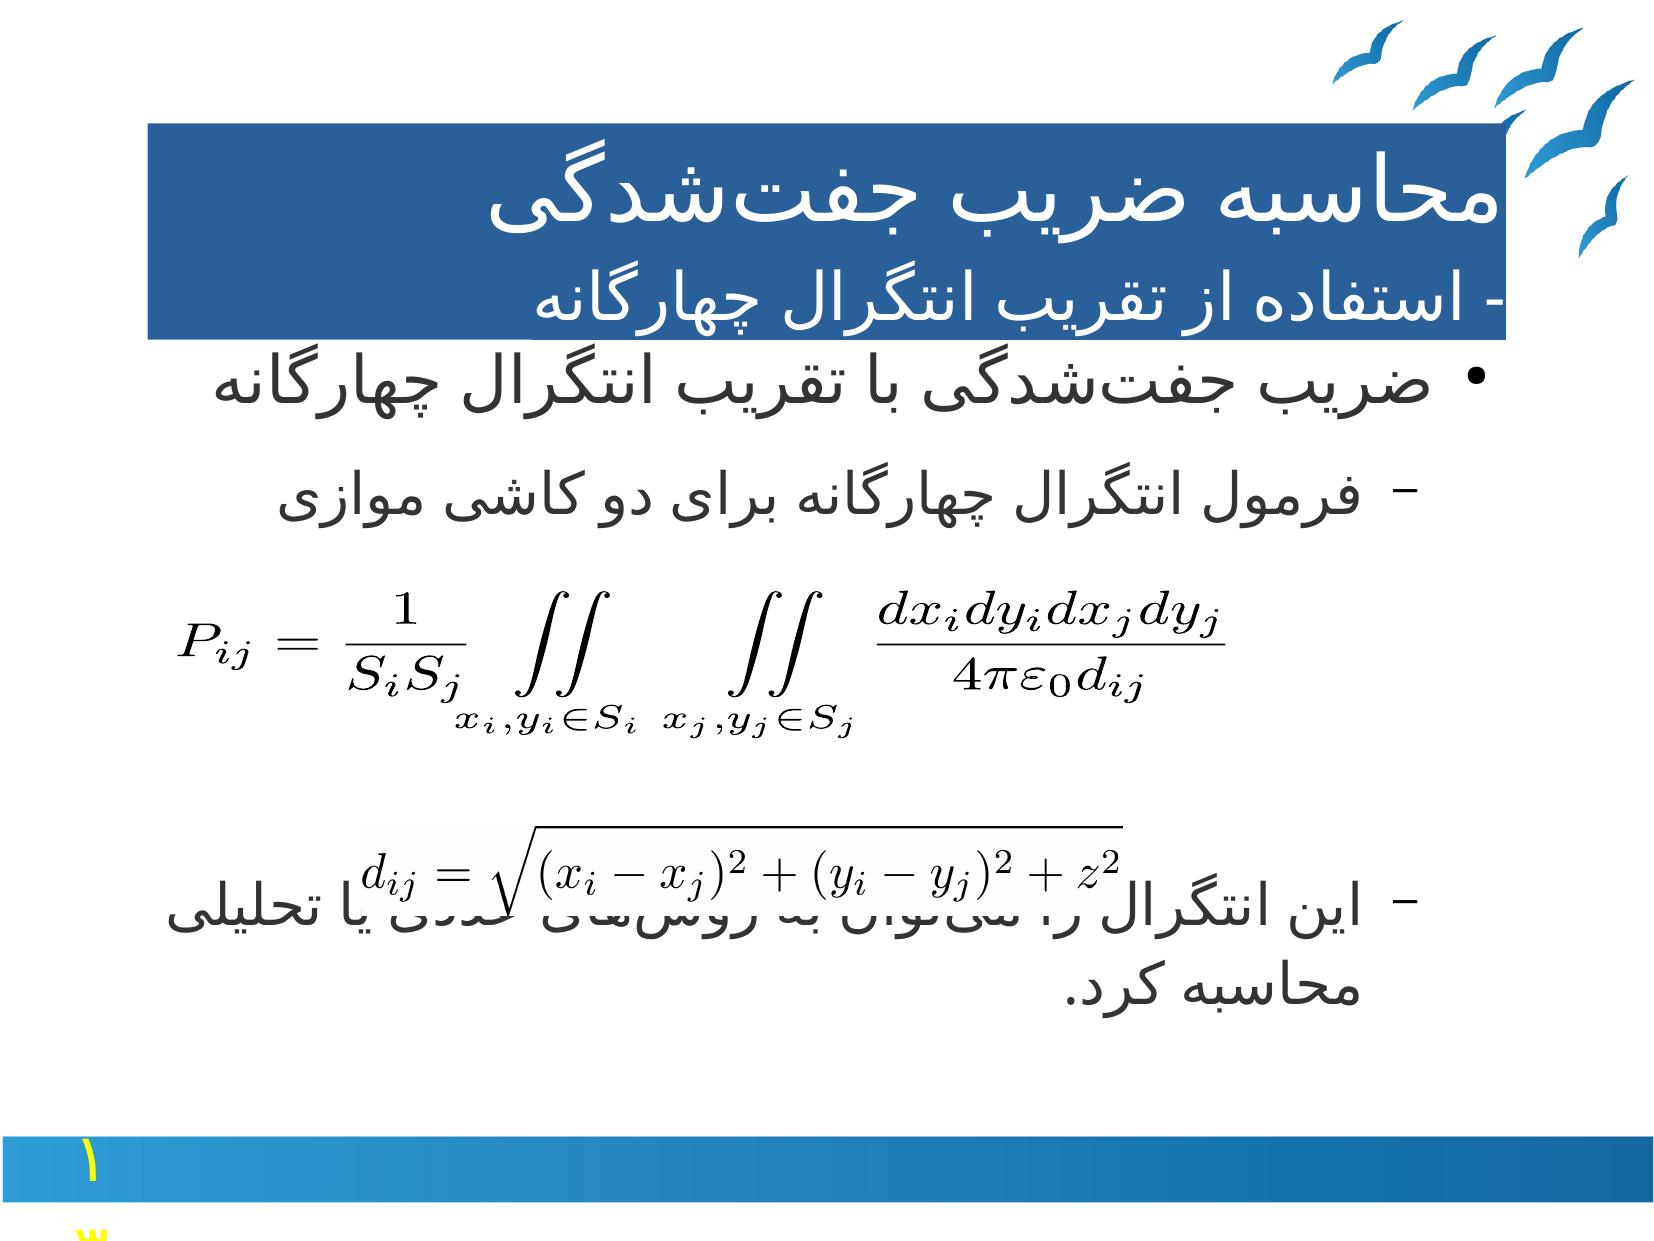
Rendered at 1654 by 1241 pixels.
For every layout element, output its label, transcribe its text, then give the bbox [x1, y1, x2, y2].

text_box ۱۳ [59, 1102, 148, 1241]
title محاسبه ضریب جفت‌شدگی - استفاده از تقریب انتگرال چهارگانه [147, 123, 1506, 331]
text_box [177, 590, 1226, 739]
picture [362, 826, 1123, 916]
picture [0, 0, 1654, 1241]
list ضریب جفت‌شدگی با تقریب انتگرال چهارگانه فرمول انتگرال چهارگانه برای دو کاشی موازی این انتگرال را می‌توان به روش‌های عددی یا تحلیلی محاسبه کرد. [147, 331, 1506, 1171]
